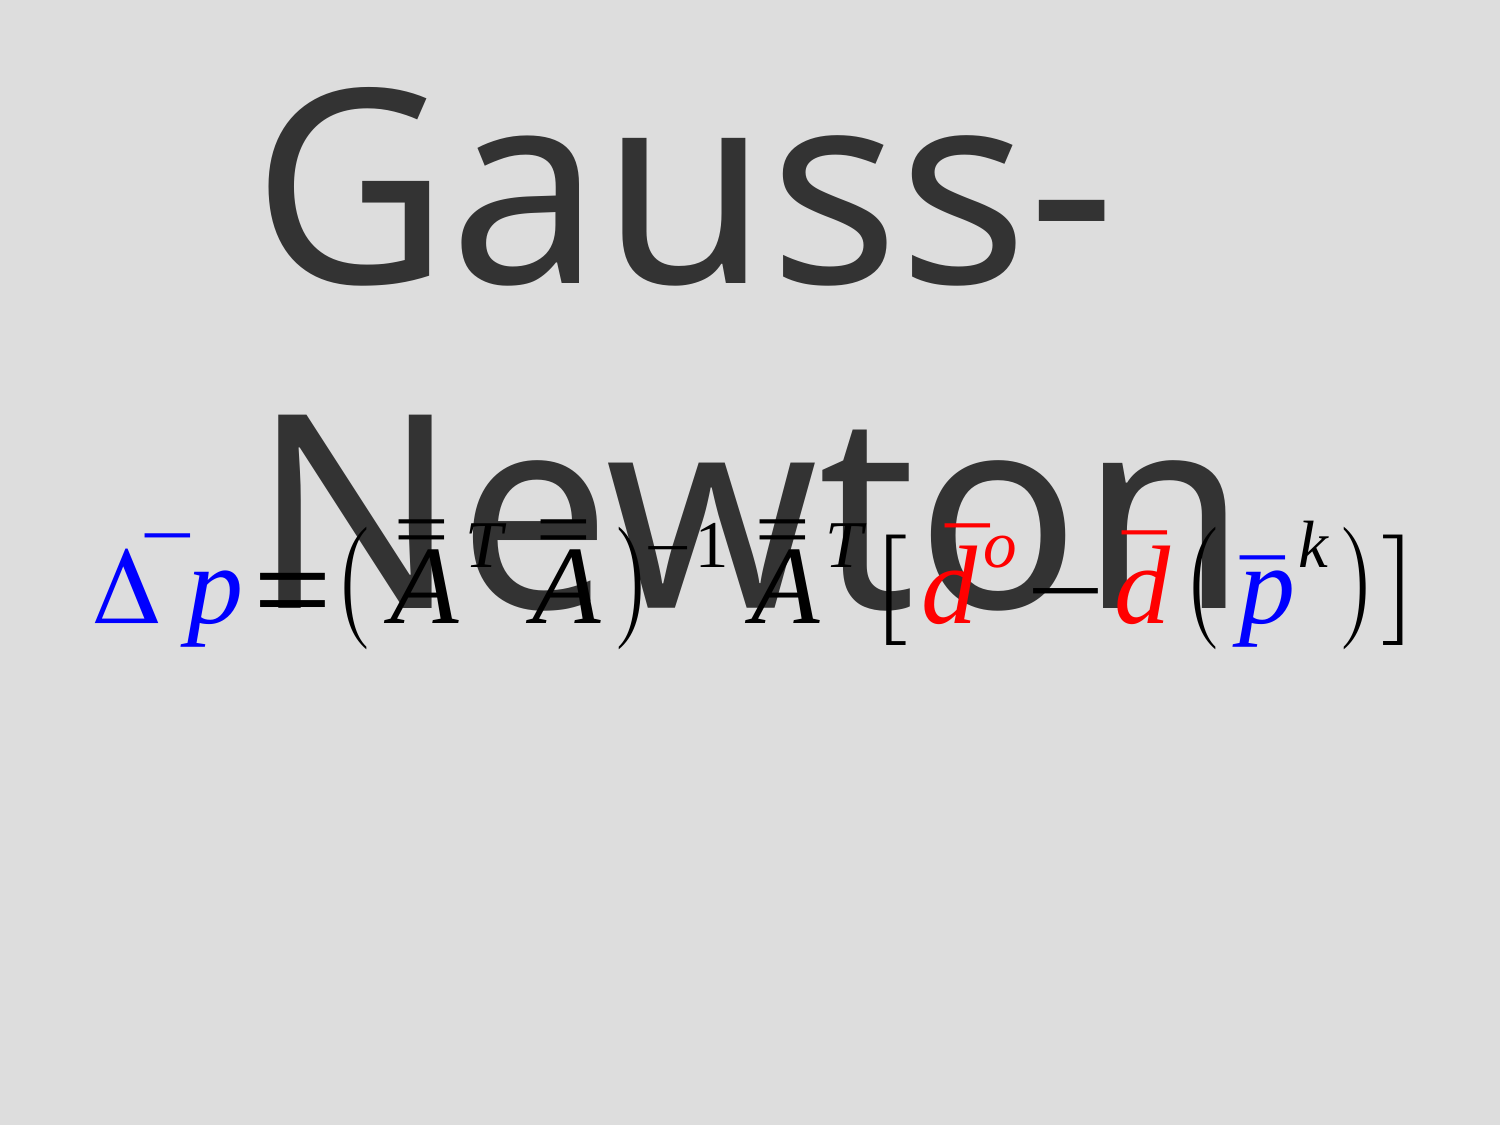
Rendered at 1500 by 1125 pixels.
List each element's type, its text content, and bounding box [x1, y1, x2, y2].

title Gauss-Newton [75, 0, 1425, 514]
chart [83, 508, 1417, 656]
